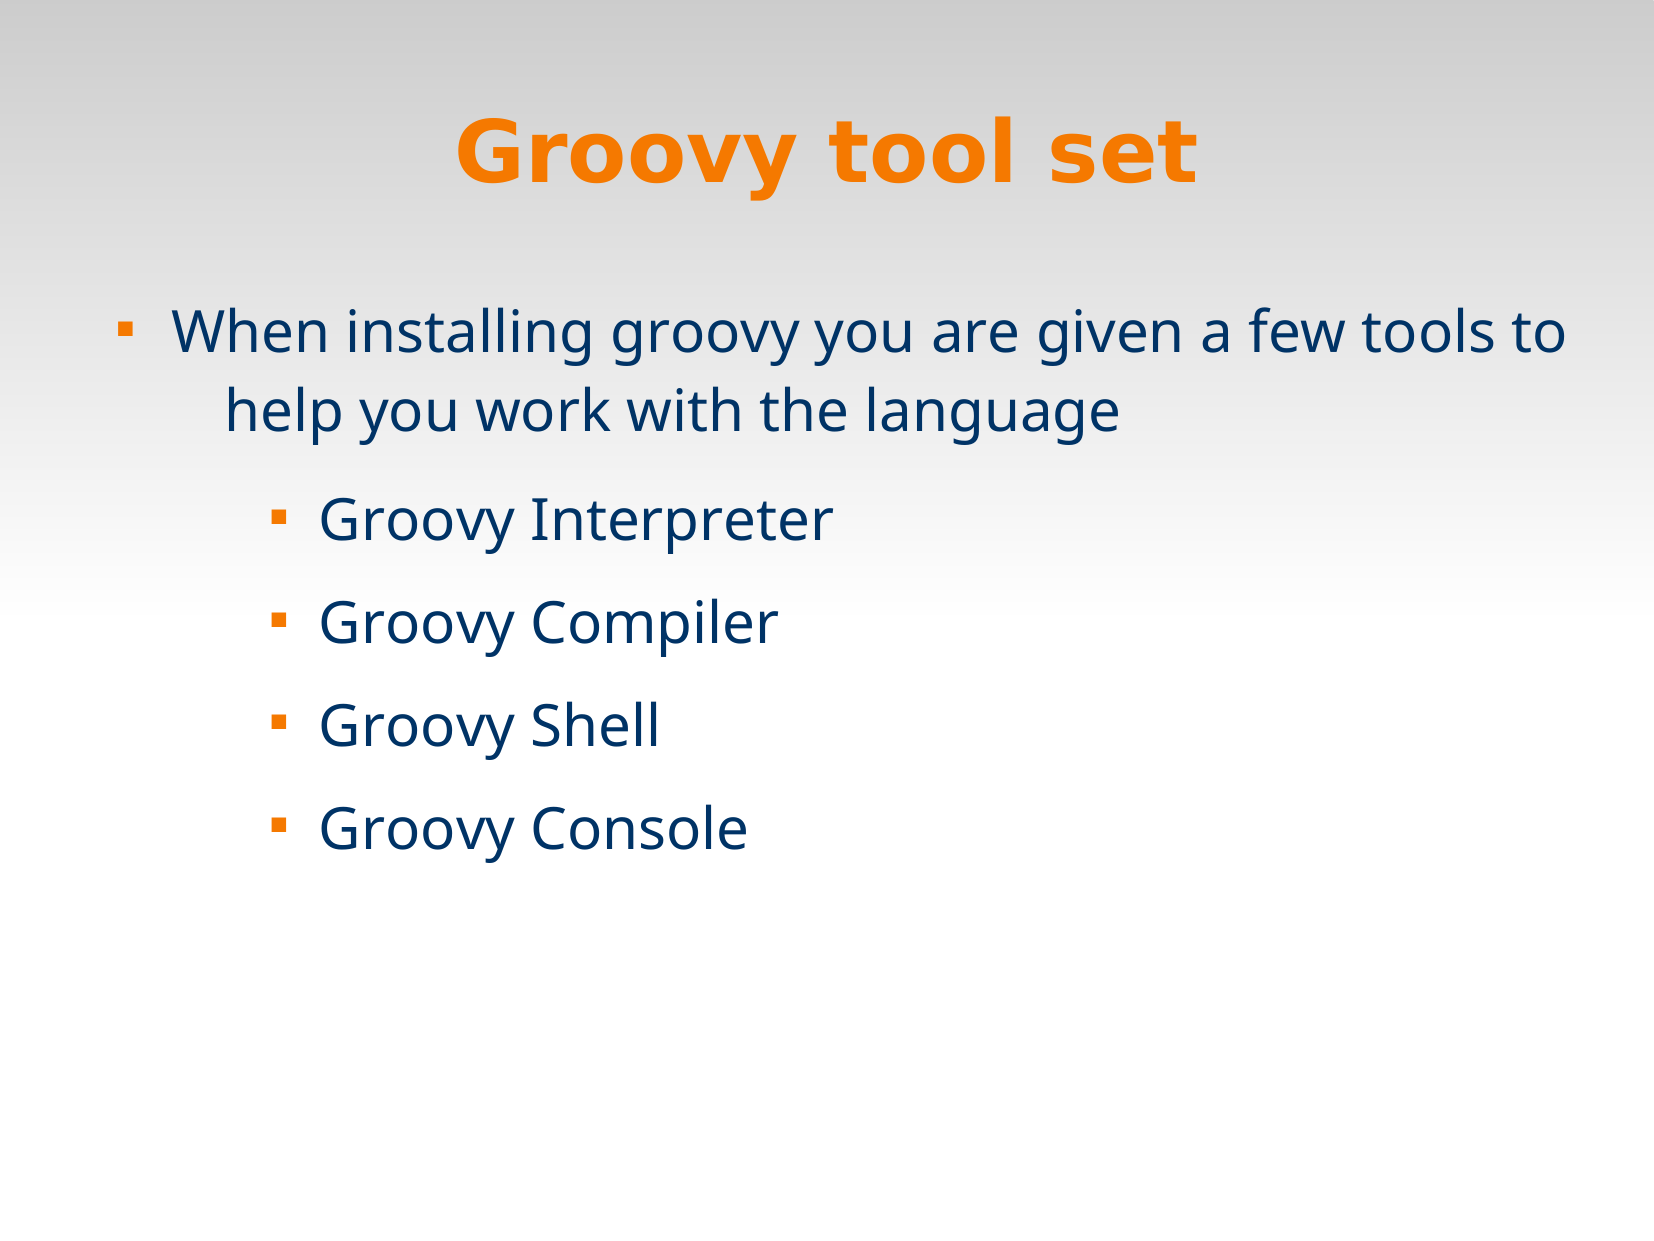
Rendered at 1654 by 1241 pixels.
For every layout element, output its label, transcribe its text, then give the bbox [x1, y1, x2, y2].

title Groovy tool set [82, 49, 1571, 257]
list When installing groovy you are given a few tools to help you work with the language Groovy Interpreter Groovy Compiler Groovy Shell Groovy Console [82, 290, 1571, 1109]
